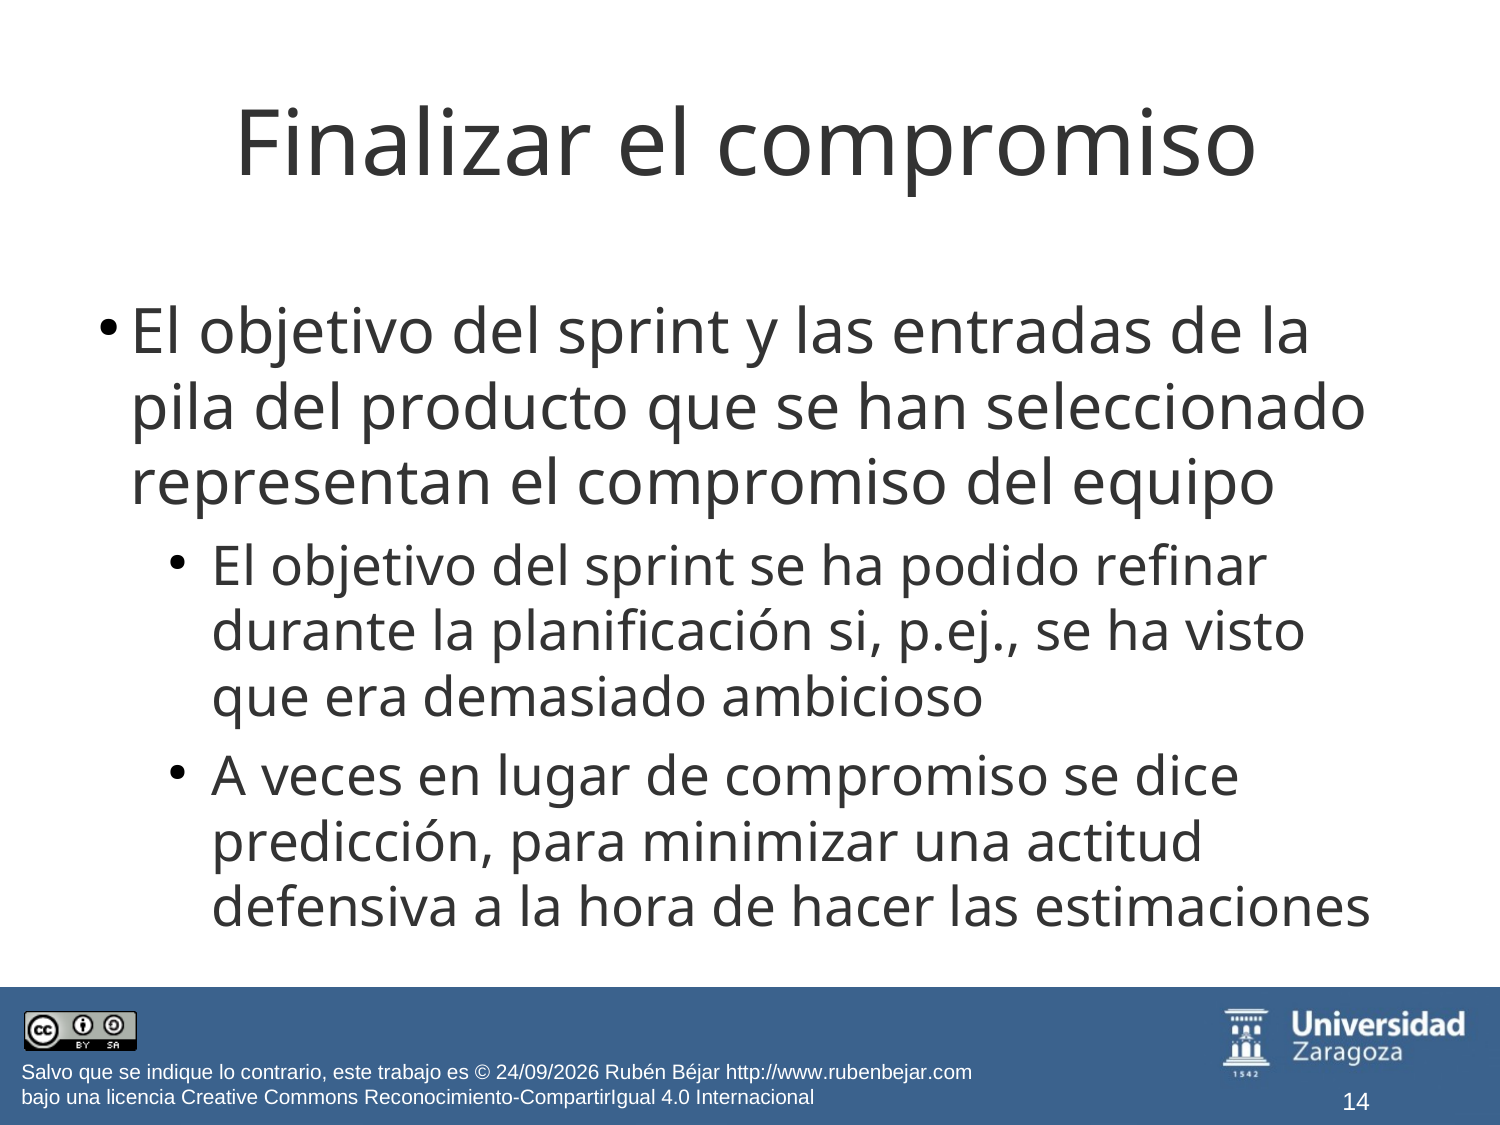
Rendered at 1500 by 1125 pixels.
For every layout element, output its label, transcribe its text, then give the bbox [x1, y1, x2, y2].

list El objetivo del sprint y las entradas de la pila del producto que se han seleccionado representan el compromiso del equipo El objetivo del sprint se ha podido refinar durante la planificación si, p.ej., se ha visto que era demasiado ambicioso A veces en lugar de compromiso se dice predicción, para minimizar una actitud defensiva a la hora de hacer las estimaciones [82, 283, 1418, 957]
picture [0, 987, 1500, 1125]
title Finalizar el compromiso [74, 21, 1420, 257]
